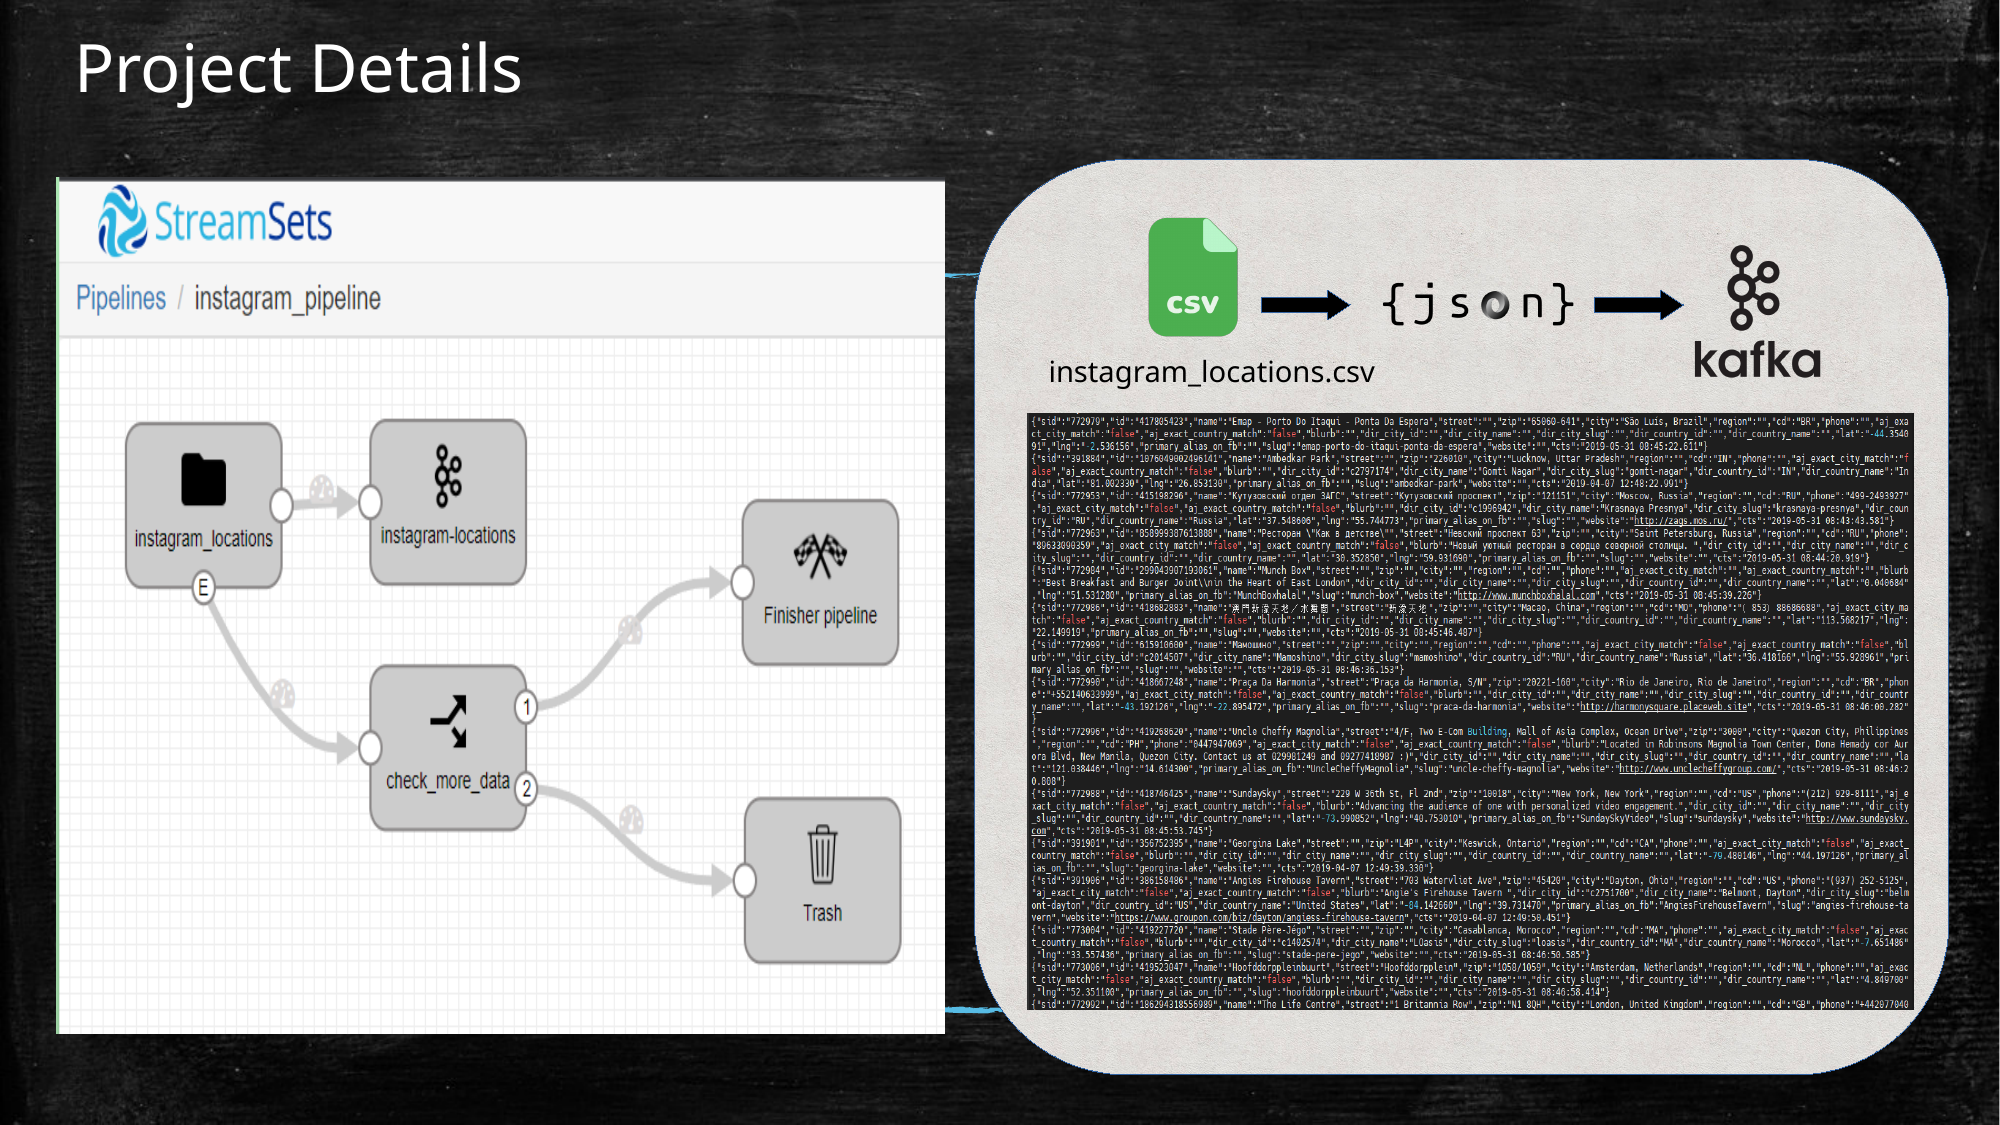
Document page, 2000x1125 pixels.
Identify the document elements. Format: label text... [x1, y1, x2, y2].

title instagram_locations.csv [1033, 331, 1595, 397]
text_box [974, 159, 1949, 1075]
title Project Details [59, 49, 680, 115]
picture [0, 0, 2000, 1125]
